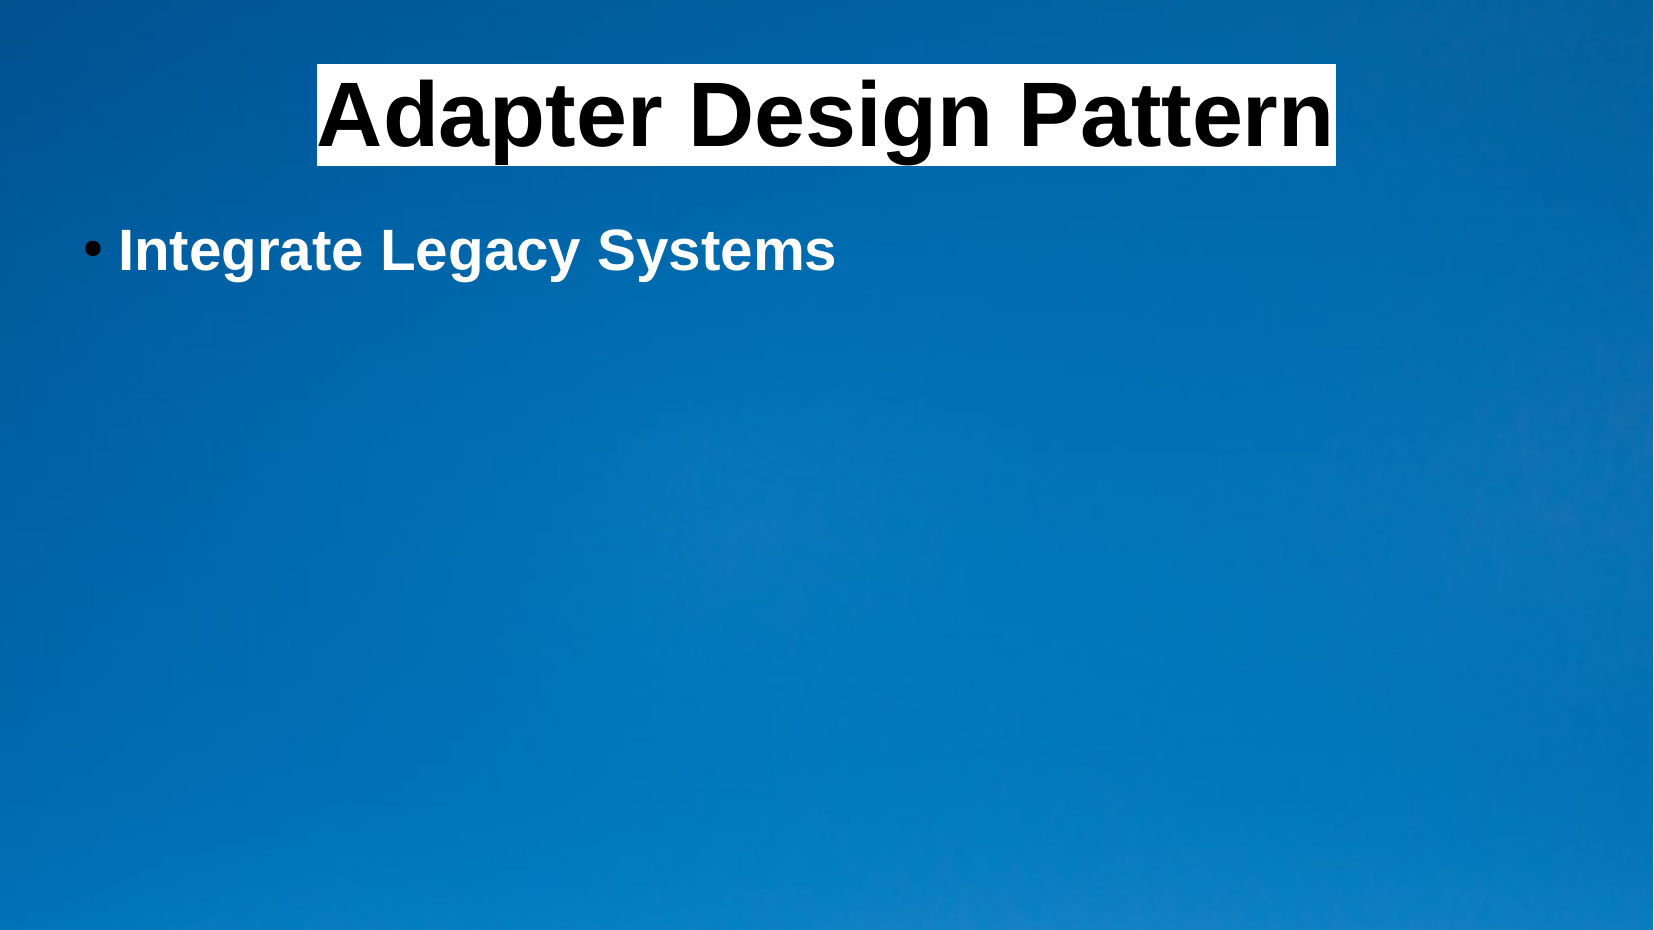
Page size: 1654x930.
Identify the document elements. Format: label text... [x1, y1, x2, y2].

subtitle Integrate Legacy Systems [82, 217, 1571, 803]
title Adapter Design Pattern [82, 37, 1571, 193]
picture [0, 0, 1654, 930]
